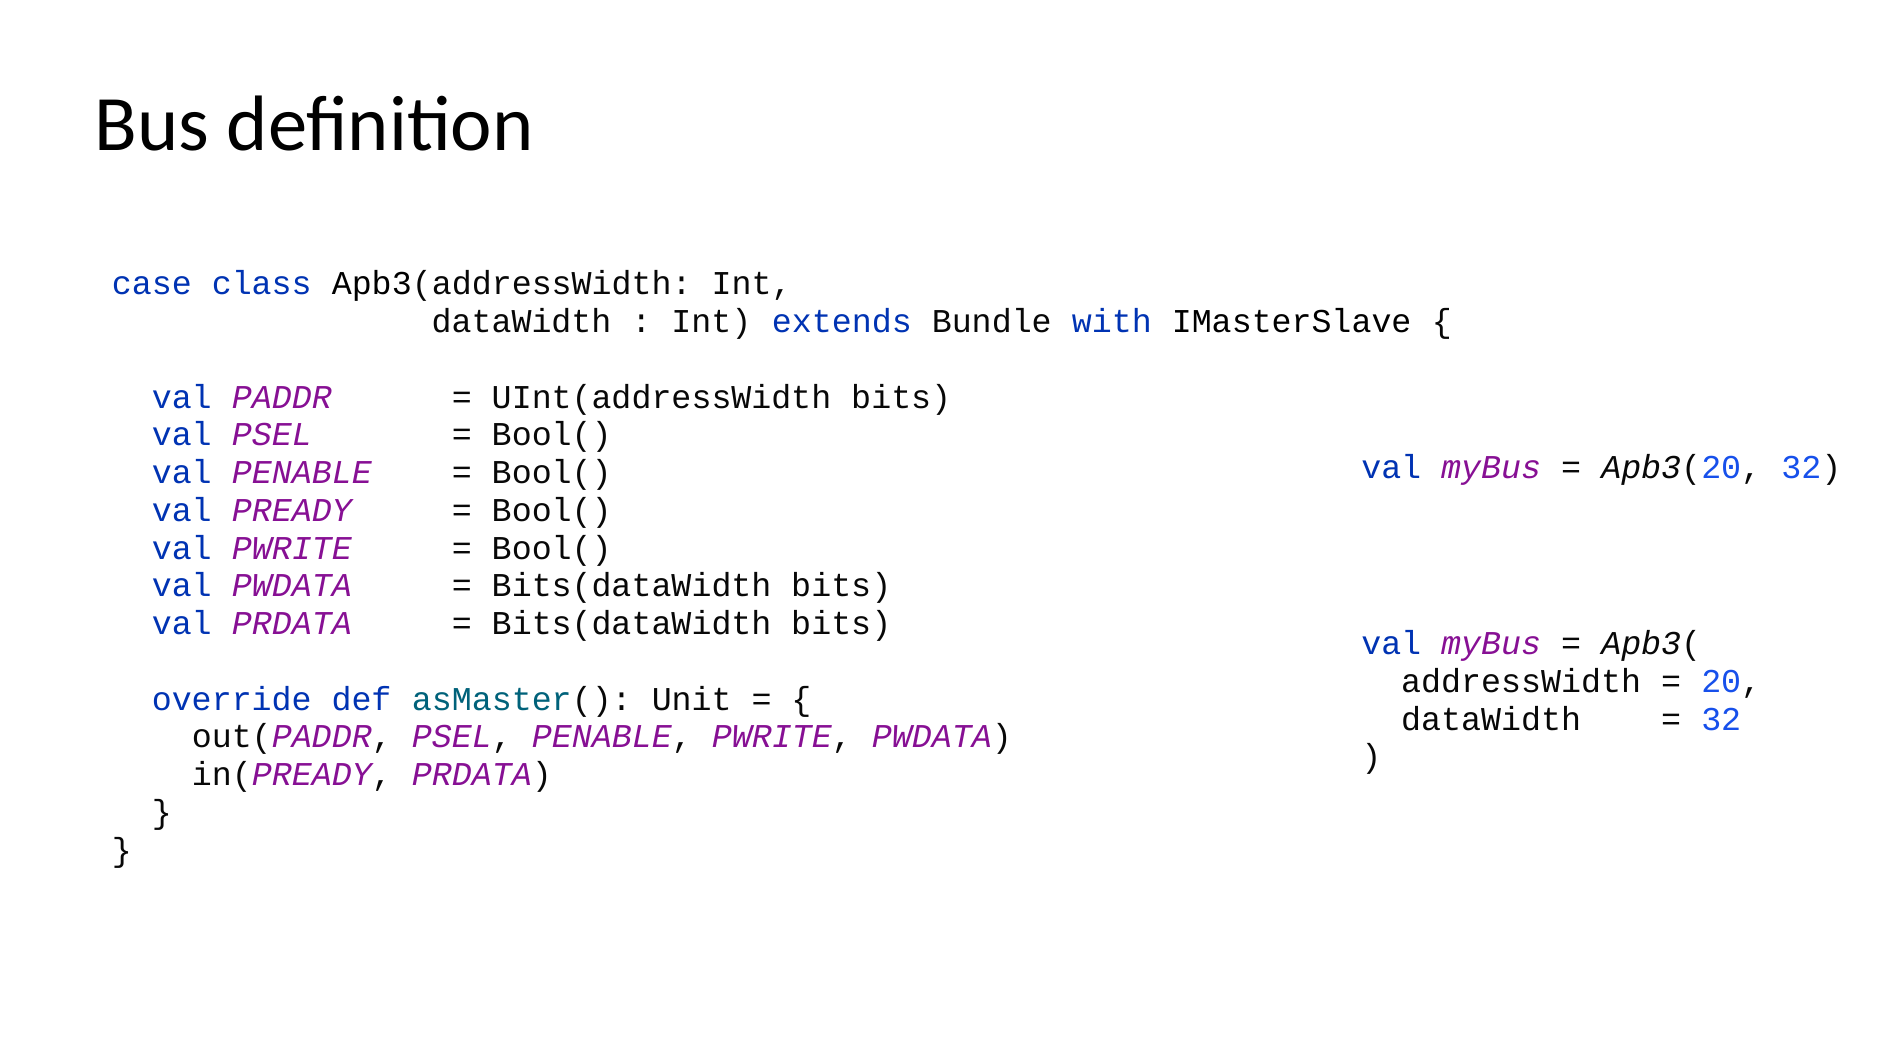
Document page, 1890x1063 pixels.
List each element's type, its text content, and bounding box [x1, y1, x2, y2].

text_box val myBus = Apb3( addressWidth = 20, dataWidth = 32 ) [1701, 619, 1780, 786]
text_box case class Apb3(addressWidth: Int, dataWidth : Int) extends Bundle with IMasterSlave { val PADDR = UInt(addressWidth bits) val PSEL = Bool() val PENABLE = Bool() val PREADY = Bool() val PWRITE = Bool() val PWDATA = Bits(dataWidth bits) val PRDATA = Bits(dataWidth bits) override def asMaster(): Unit = { out(PADDR, PSEL, PENABLE, PWRITE, PWDATA) in(PREADY, PRDATA) } } [97, 259, 1701, 1063]
title Bus definition [94, 42, 1796, 220]
text_box val myBus = Apb3(20, 32) [1701, 442, 1886, 606]
